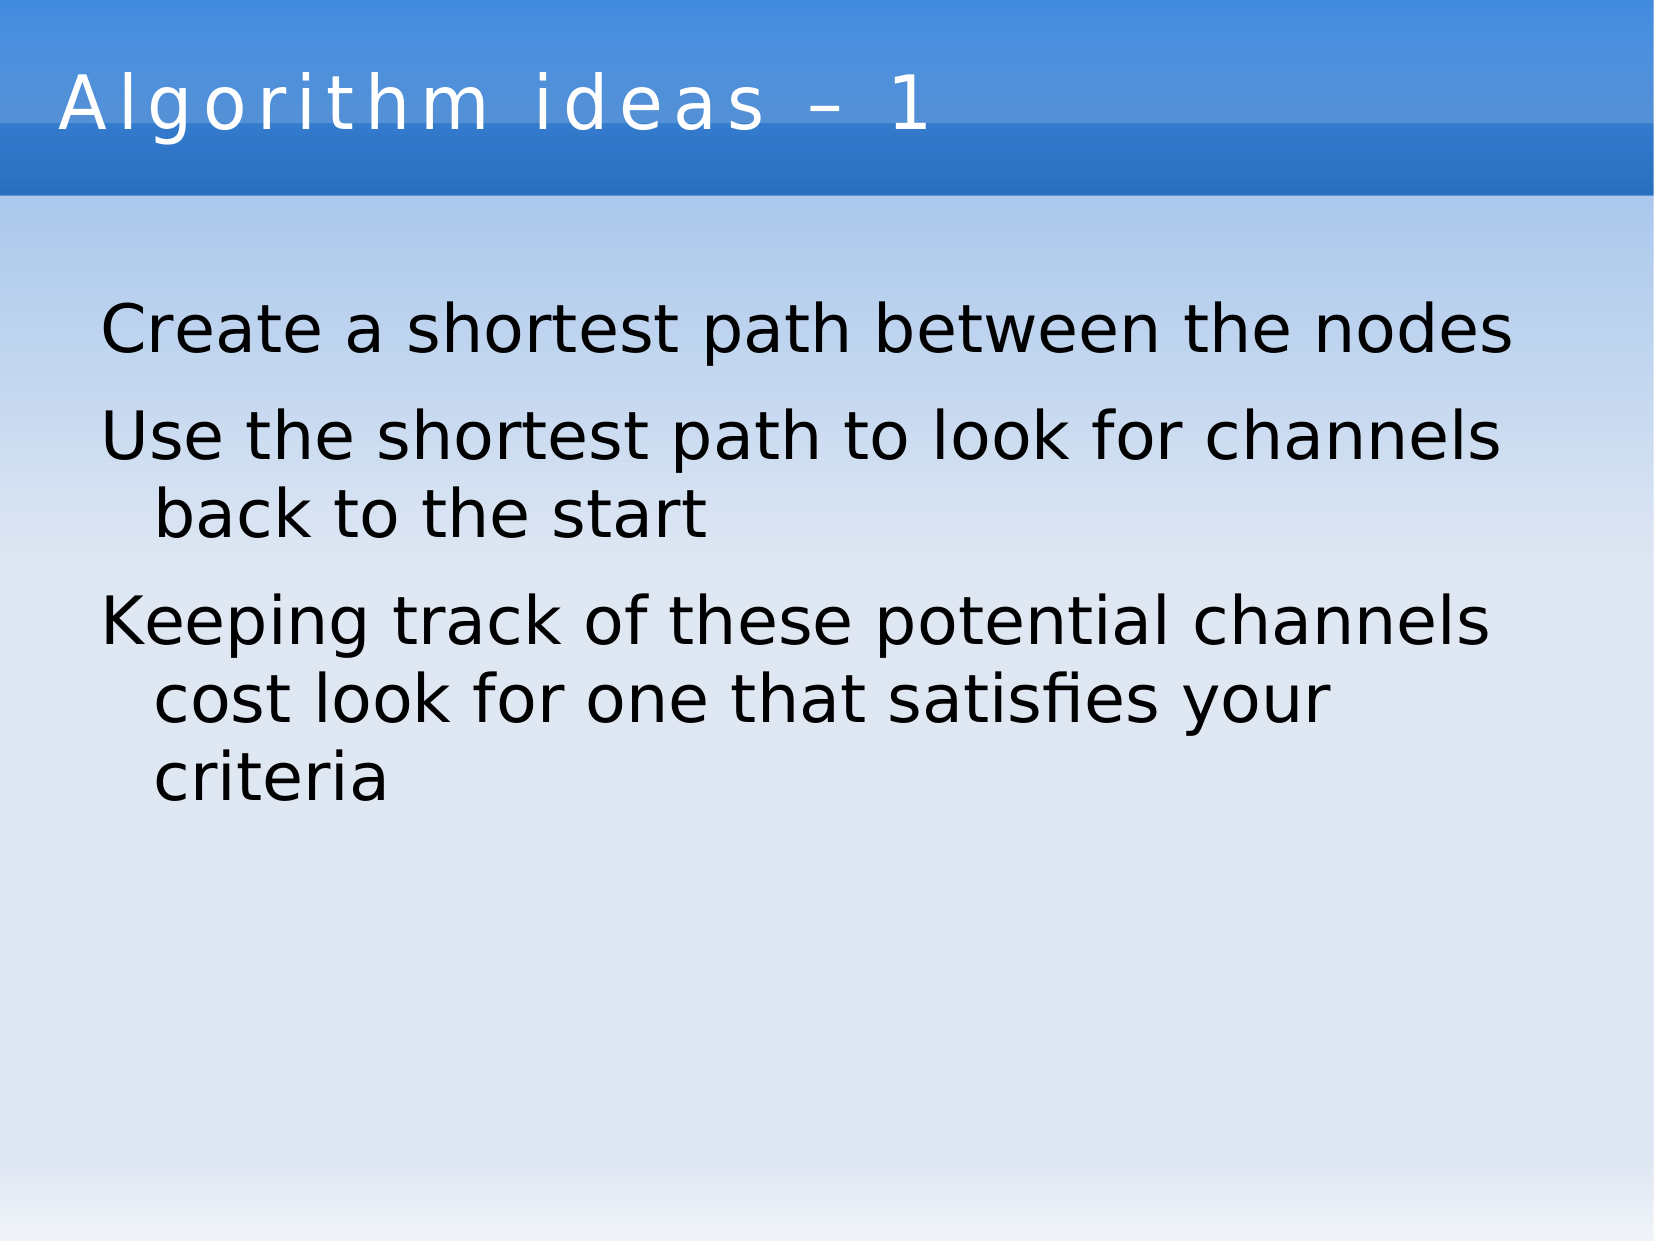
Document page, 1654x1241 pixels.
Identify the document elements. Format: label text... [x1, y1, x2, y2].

list Create a shortest path between the nodes Use the shortest path to look for channels back to the start Keeping track of these potential channels cost look for one that satisfies your criteria [82, 290, 1571, 1109]
picture [0, 0, 1654, 1241]
title Algorithm ideas – 1 [59, 29, 1270, 178]
